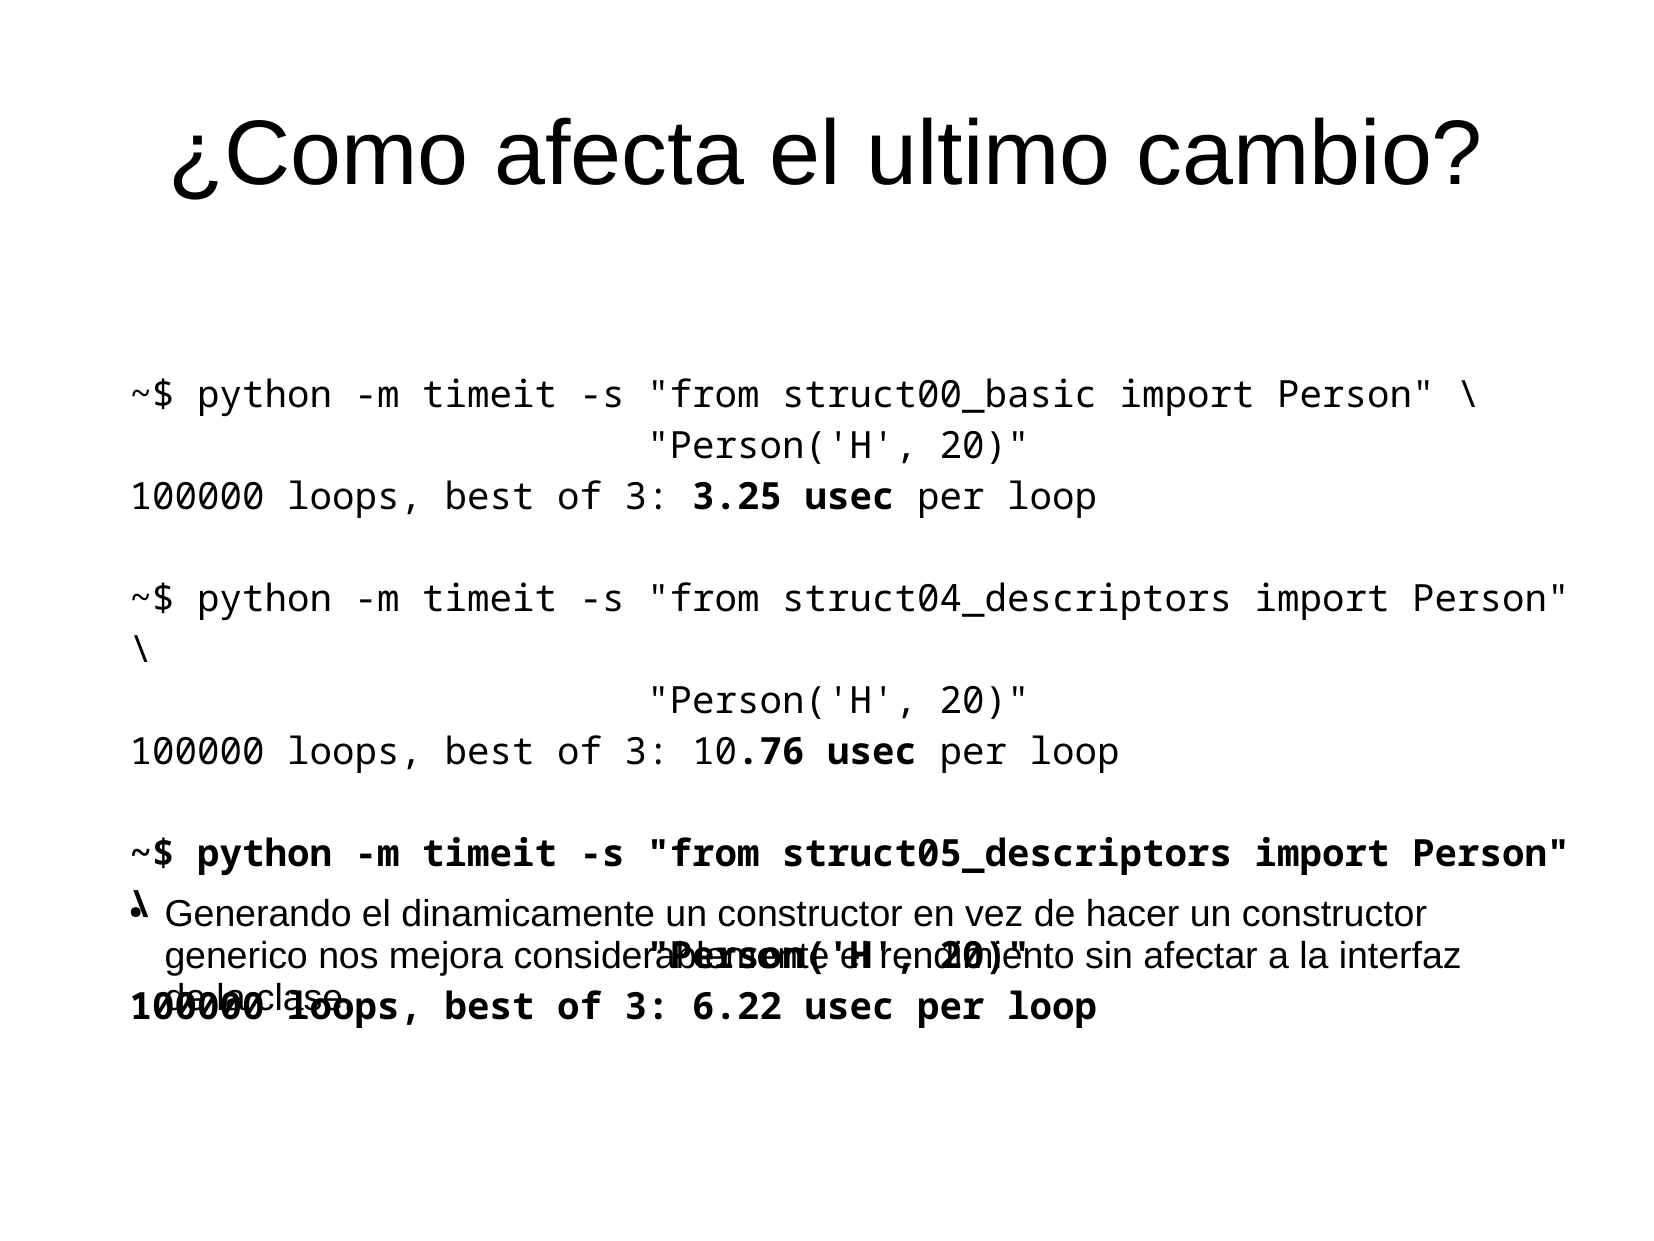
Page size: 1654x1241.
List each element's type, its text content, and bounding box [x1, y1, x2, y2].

text_box Generando el dinamicamente un constructor en vez de hacer un constructor generico nos mejora considerablemente el rendimiento sin afectar a la interfaz de la clase. [114, 885, 1478, 1027]
title ¿Como afecta el ultimo cambio? [82, 49, 1571, 257]
text_box ~$ python -m timeit -s "from struct00_basic import Person" \ "Person('H', 20)" 100000 loops, best of 3: 3.25 usec per loop ~$ python -m timeit -s "from struct04_descriptors import Person" \ "Person('H', 20)" 100000 loops, best of 3: 10.76 usec per loop ~$ python -m timeit -s "from struct05_descriptors import Person" \ "Person('H', 20)" 100000 loops, best of 3: 6.22 usec per loop [114, 360, 1606, 825]
